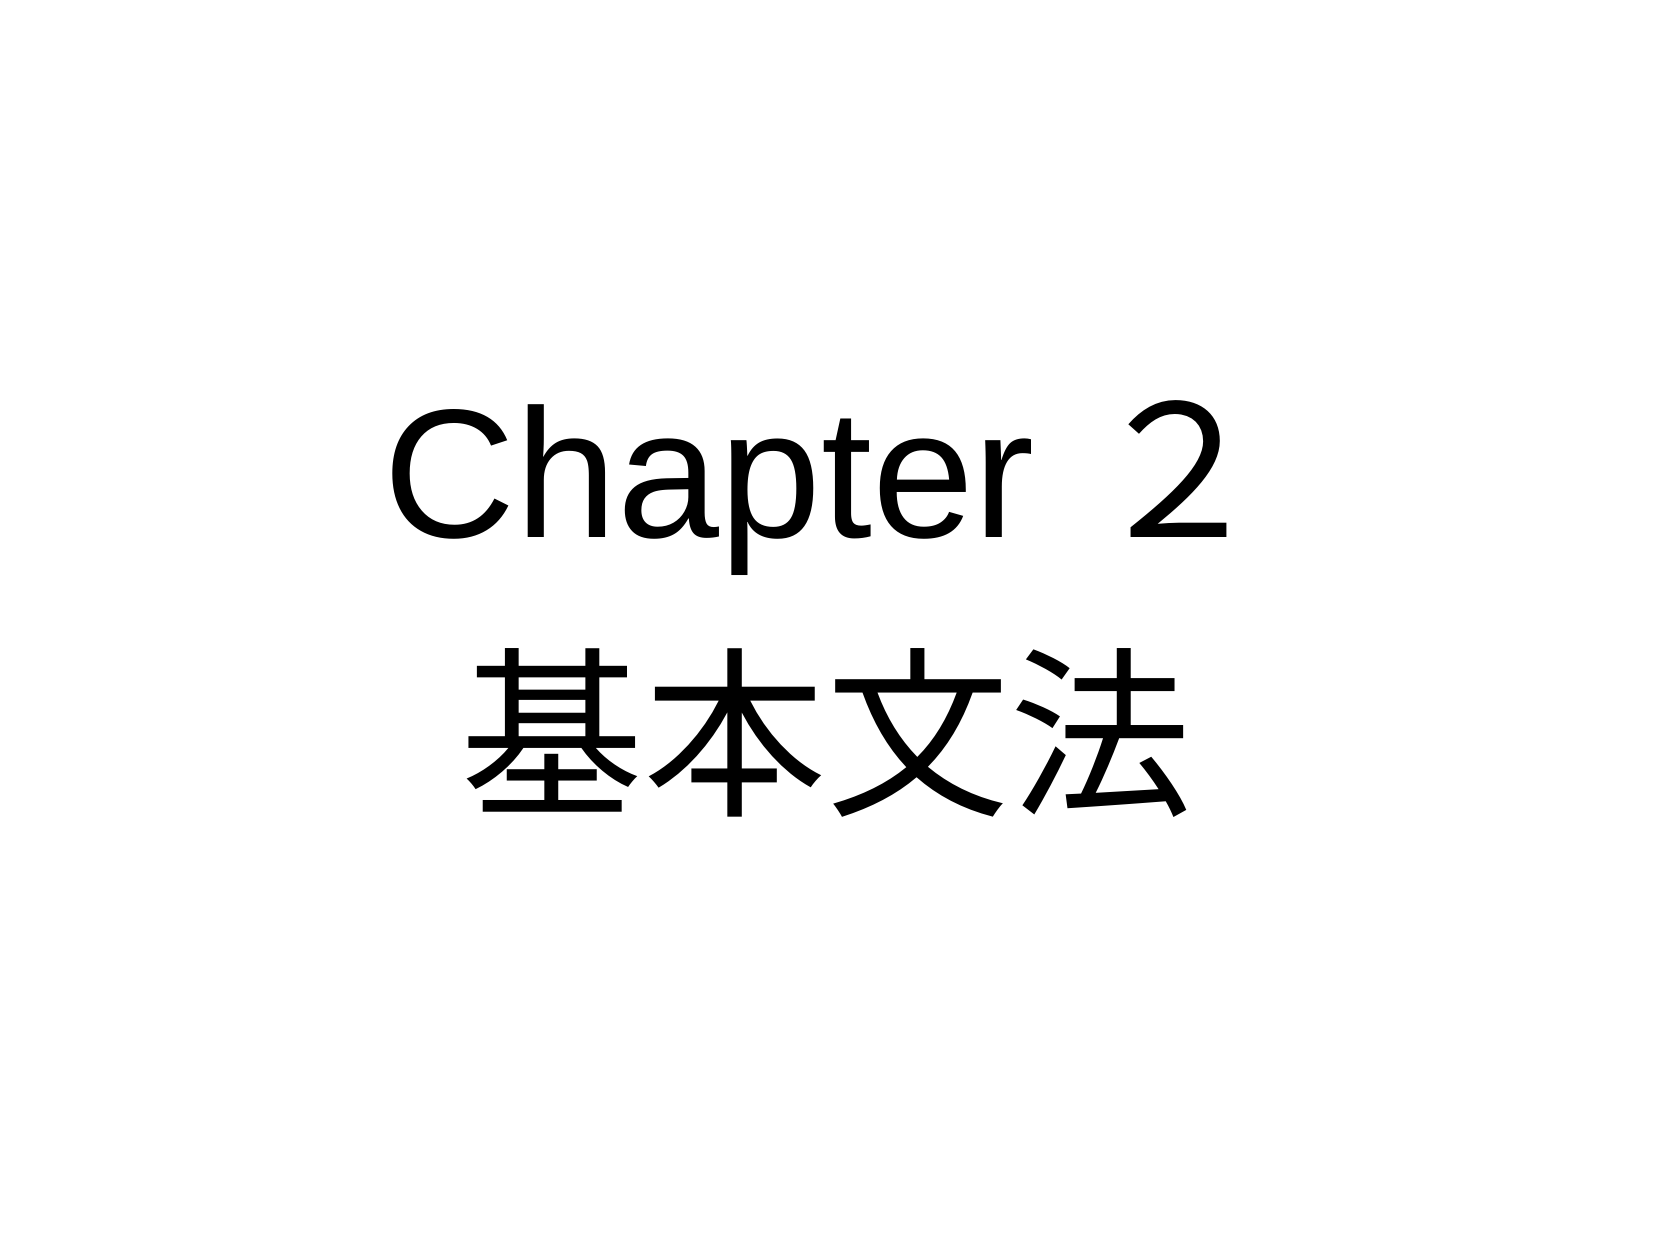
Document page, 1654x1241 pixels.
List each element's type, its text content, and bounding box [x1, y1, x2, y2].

title Chapter ２ 基本文法 [82, 396, 1571, 785]
